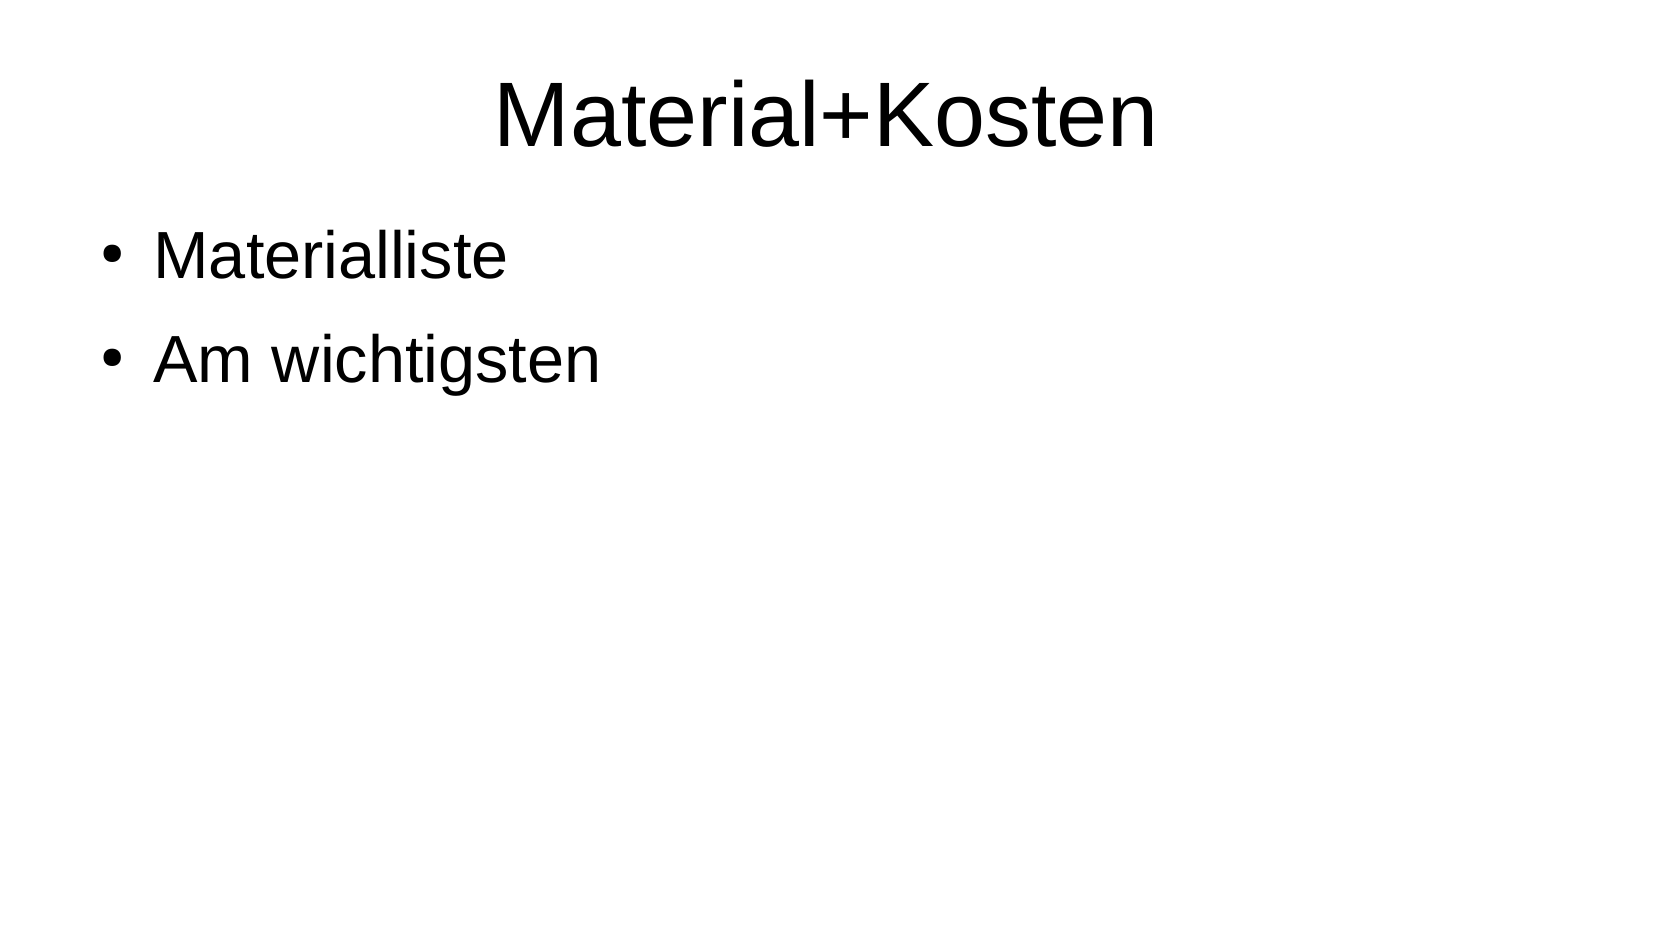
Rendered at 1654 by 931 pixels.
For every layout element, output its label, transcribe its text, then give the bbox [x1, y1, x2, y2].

list Materialliste Am wichtigsten [82, 217, 1571, 758]
title Material+Kosten [82, 37, 1571, 193]
